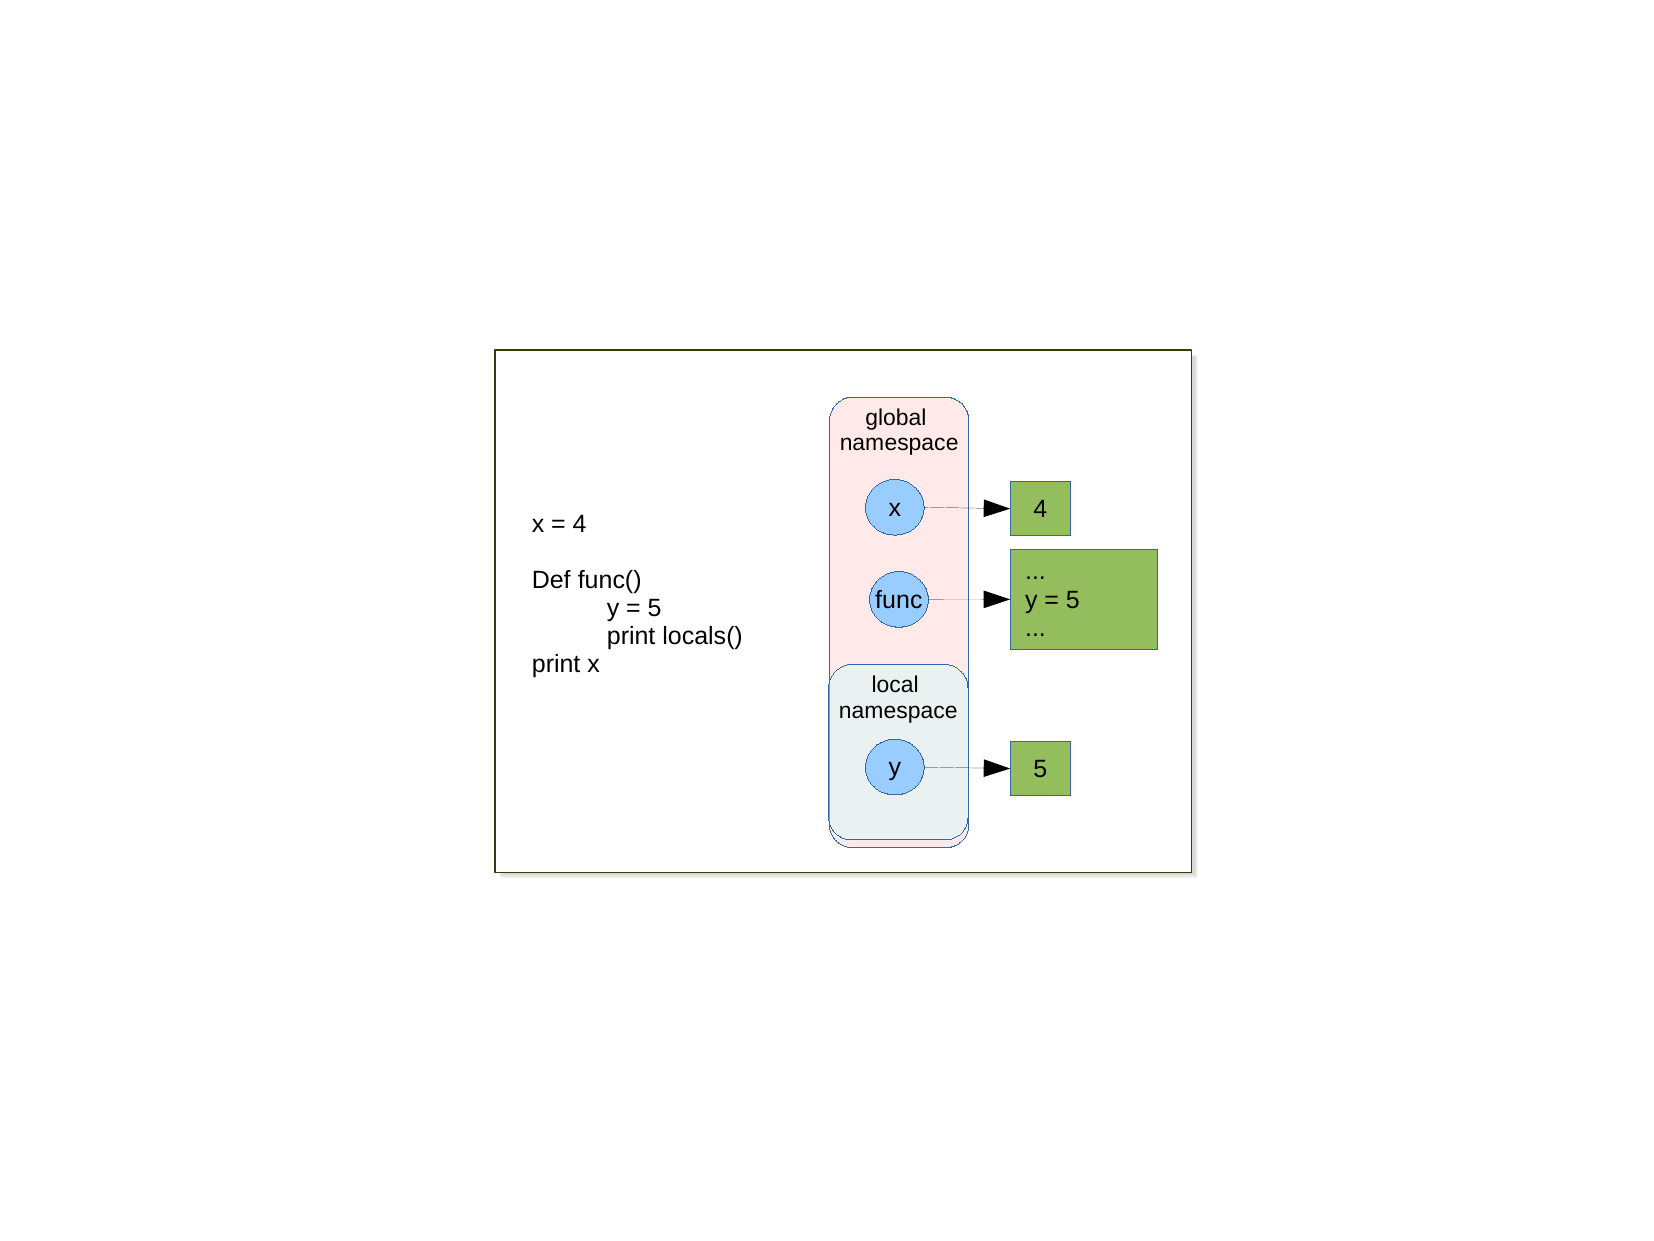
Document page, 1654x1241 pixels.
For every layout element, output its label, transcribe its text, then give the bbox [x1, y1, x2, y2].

text_box [494, 350, 1192, 873]
text_box 5 [1010, 741, 1071, 796]
text_box func [869, 571, 929, 628]
text_box x [865, 479, 925, 536]
text_box y [865, 739, 925, 795]
text_box ... y = 5 ... [1010, 549, 1158, 650]
text_box local namespace [824, 664, 973, 732]
text_box global namespace [825, 397, 974, 508]
text_box x = 4 Def func() y = 5 print locals() print x [517, 502, 759, 687]
text_box 4 [1010, 481, 1071, 536]
